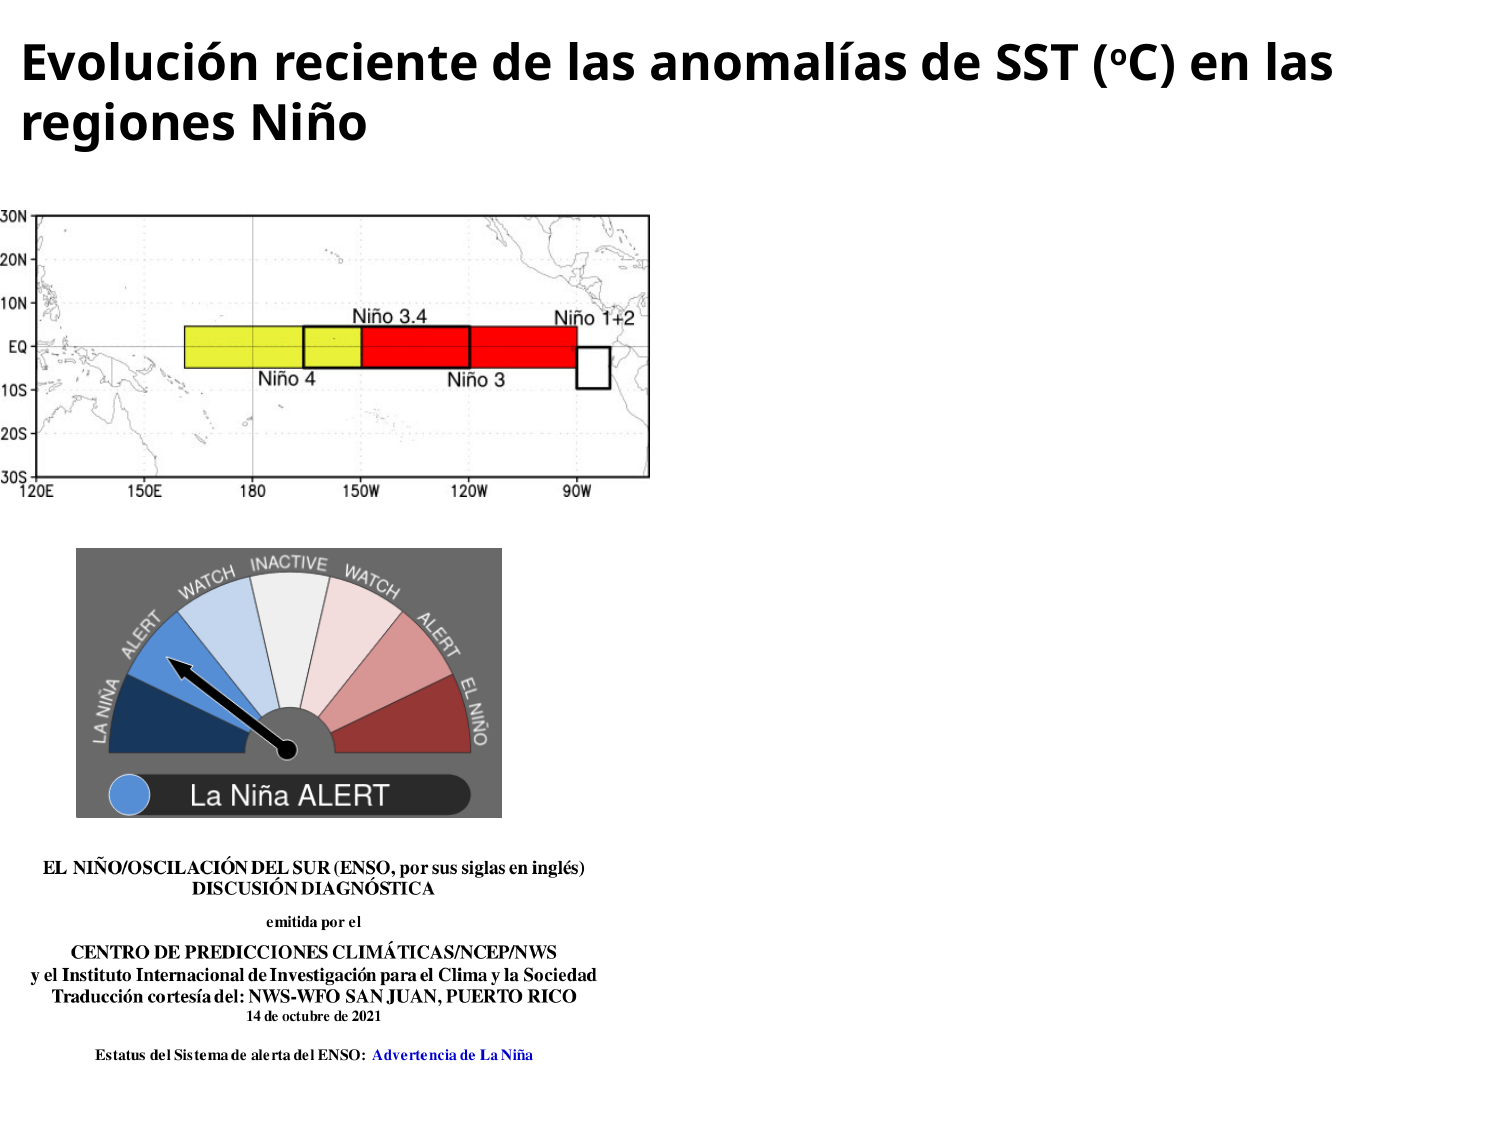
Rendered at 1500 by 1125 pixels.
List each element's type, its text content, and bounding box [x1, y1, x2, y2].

text_box Evolución reciente de las anomalías de SST (oC) en las regiones Niño [5, 64, 1500, 158]
picture [12, 852, 604, 1063]
picture [76, 548, 502, 818]
picture [0, 118, 1487, 1072]
